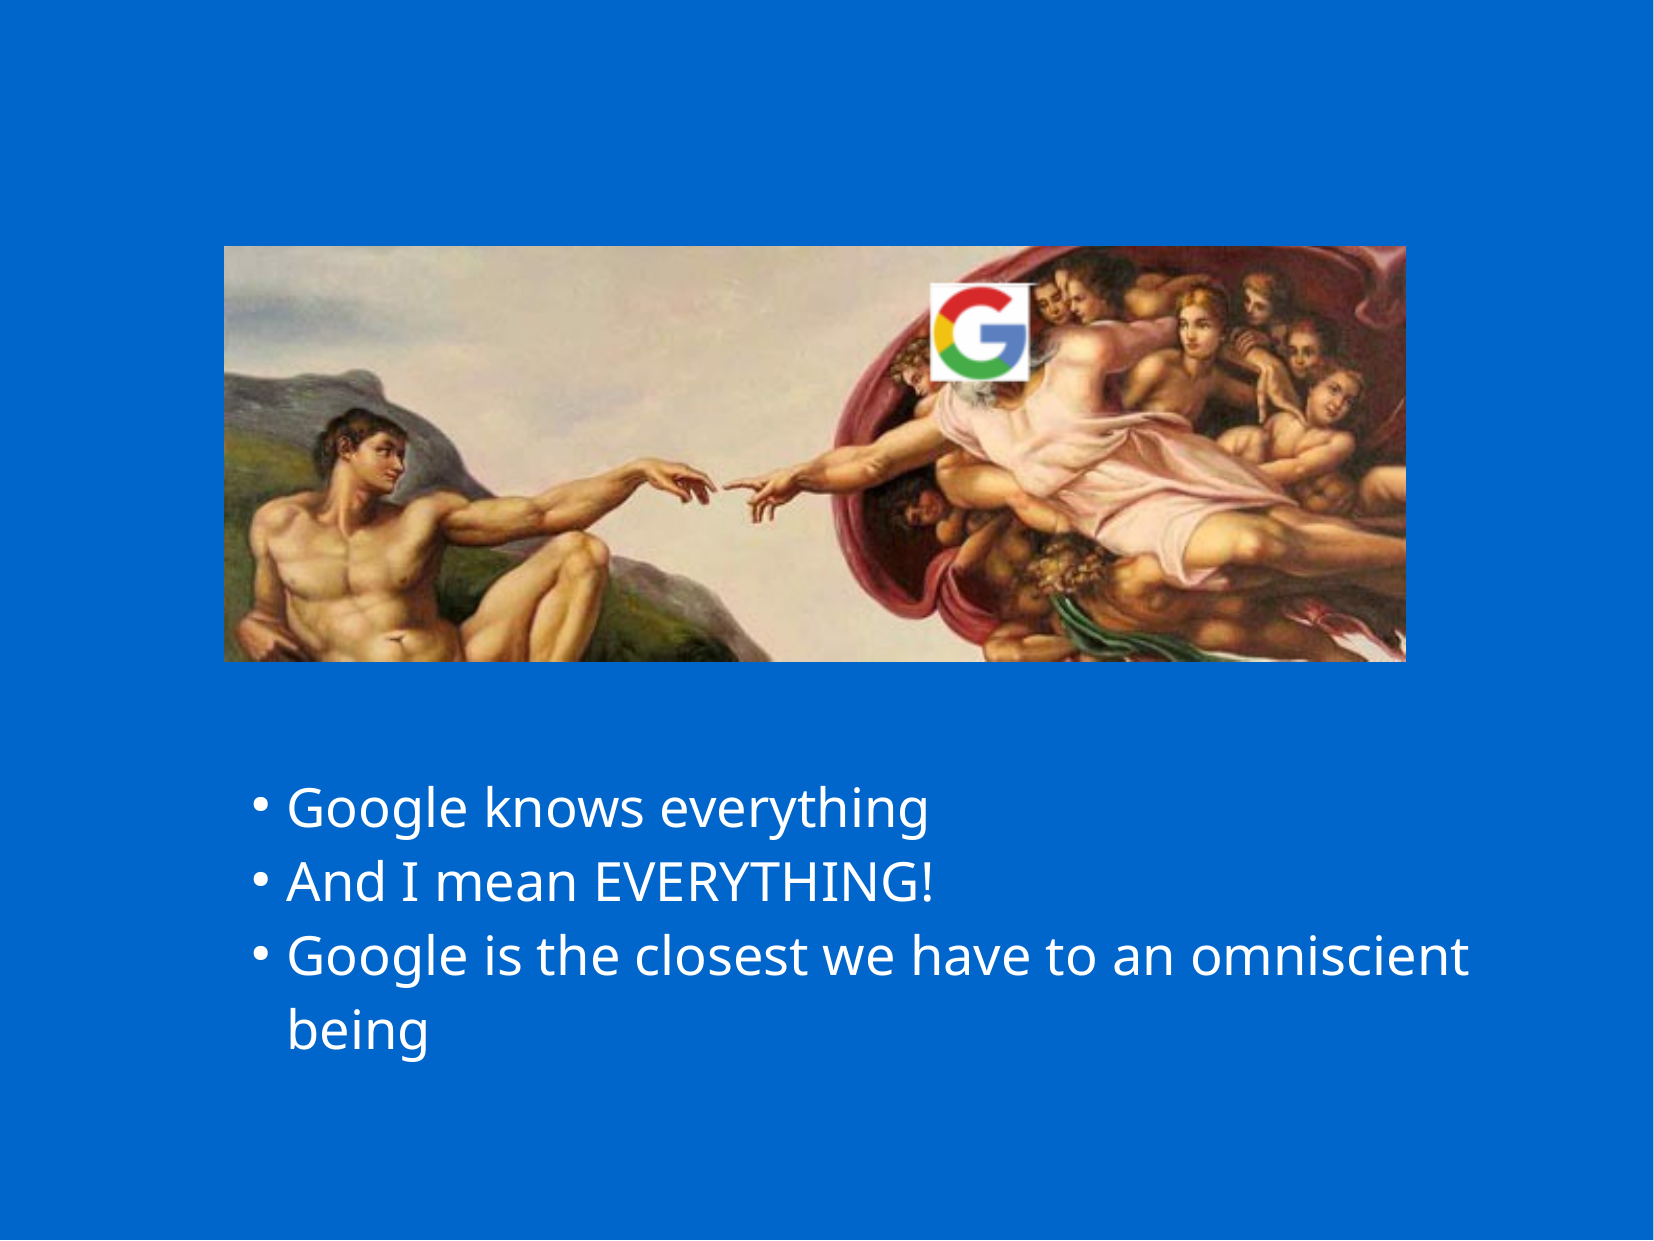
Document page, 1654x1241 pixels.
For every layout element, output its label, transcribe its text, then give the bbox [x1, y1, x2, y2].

picture [224, 246, 1406, 662]
text_box Google knows everything And I mean EVERYTHING! Google is the closest we have to an omniscient being [236, 761, 1524, 1037]
